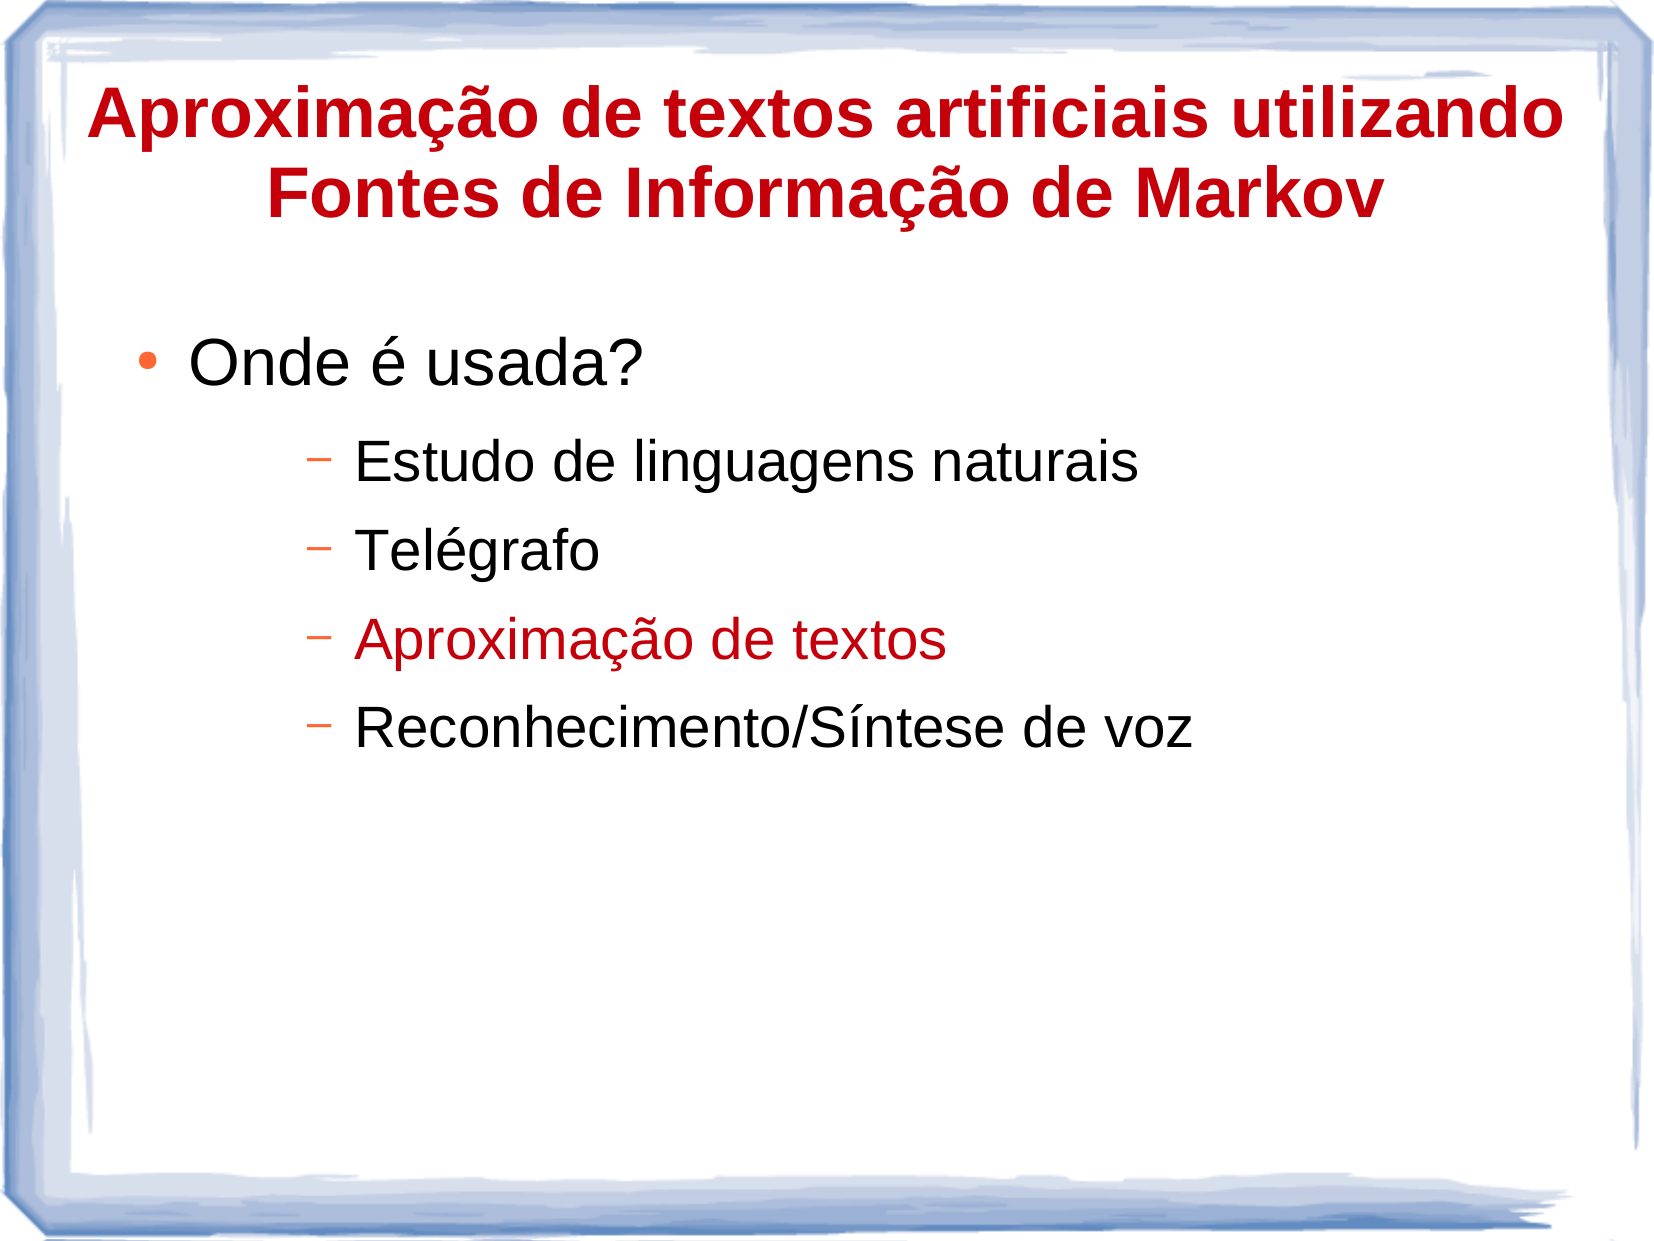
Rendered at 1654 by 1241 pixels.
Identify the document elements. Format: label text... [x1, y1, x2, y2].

title Aproximação de textos artificiais utilizando Fontes de Informação de Markov [82, 49, 1571, 257]
list Onde é usada? Estudo de linguagens naturais Telégrafo Aproximação de textos Reconhecimento/Síntese de voz [118, 324, 1571, 1045]
picture [0, 0, 1654, 1241]
